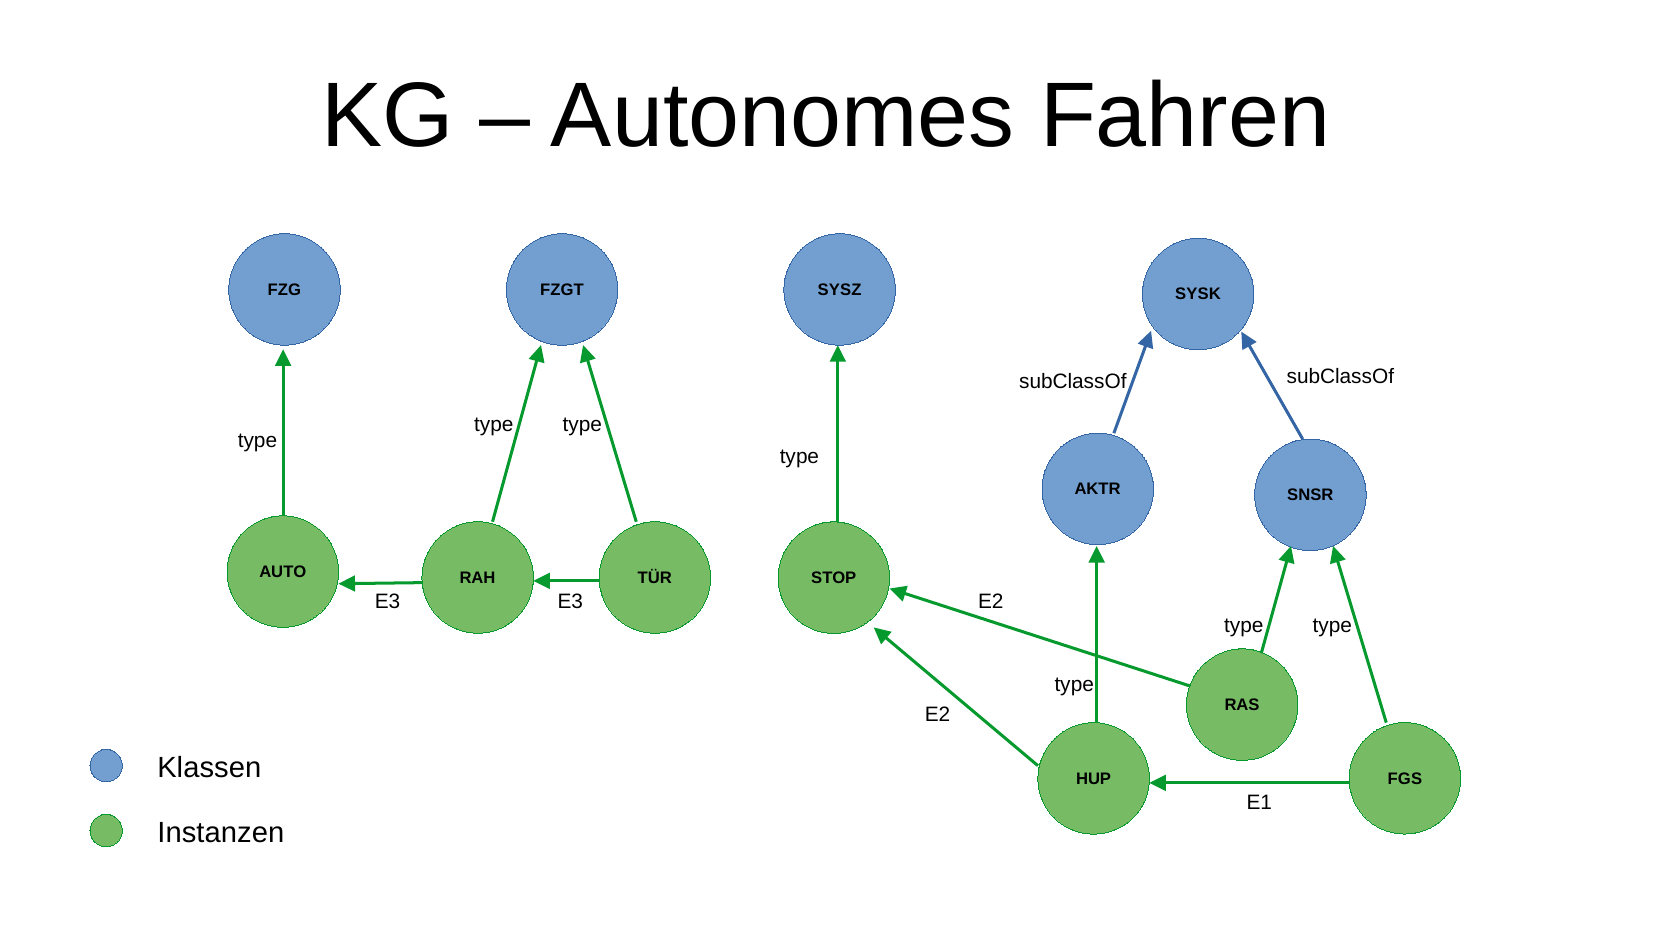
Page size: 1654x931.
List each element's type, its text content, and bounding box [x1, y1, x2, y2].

text_box type [547, 405, 620, 449]
text_box type [459, 405, 532, 449]
text_box E2 [910, 694, 973, 735]
text_box SNSR [1254, 439, 1367, 551]
text_box subClassOf [1271, 357, 1433, 401]
text_box RAS [1186, 649, 1298, 761]
text_box E3 [543, 582, 606, 622]
text_box E1 [1231, 783, 1293, 822]
text_box type [765, 437, 837, 480]
text_box [89, 749, 123, 782]
text_box FGS [1349, 722, 1461, 835]
text_box STOP [778, 521, 890, 634]
text_box RAH [421, 521, 534, 634]
text_box type [1297, 606, 1370, 649]
text_box AKTR [1042, 433, 1154, 545]
text_box Instanzen [142, 808, 316, 857]
text_box HUP [1037, 722, 1150, 835]
text_box FZG [228, 233, 341, 346]
text_box SYSK [1142, 238, 1254, 350]
text_box E3 [360, 582, 423, 622]
text_box subClassOf [1004, 362, 1166, 405]
text_box Klassen [142, 743, 316, 792]
text_box [89, 814, 123, 847]
text_box E2 [963, 582, 1026, 622]
text_box TÜR [599, 521, 711, 634]
text_box AUTO [227, 515, 339, 628]
title KG – Autonomes Fahren [82, 37, 1571, 193]
text_box type [223, 421, 295, 465]
text_box SYSZ [783, 233, 896, 346]
text_box FZGT [506, 233, 618, 346]
text_box type [1209, 606, 1282, 649]
text_box type [1039, 665, 1112, 709]
